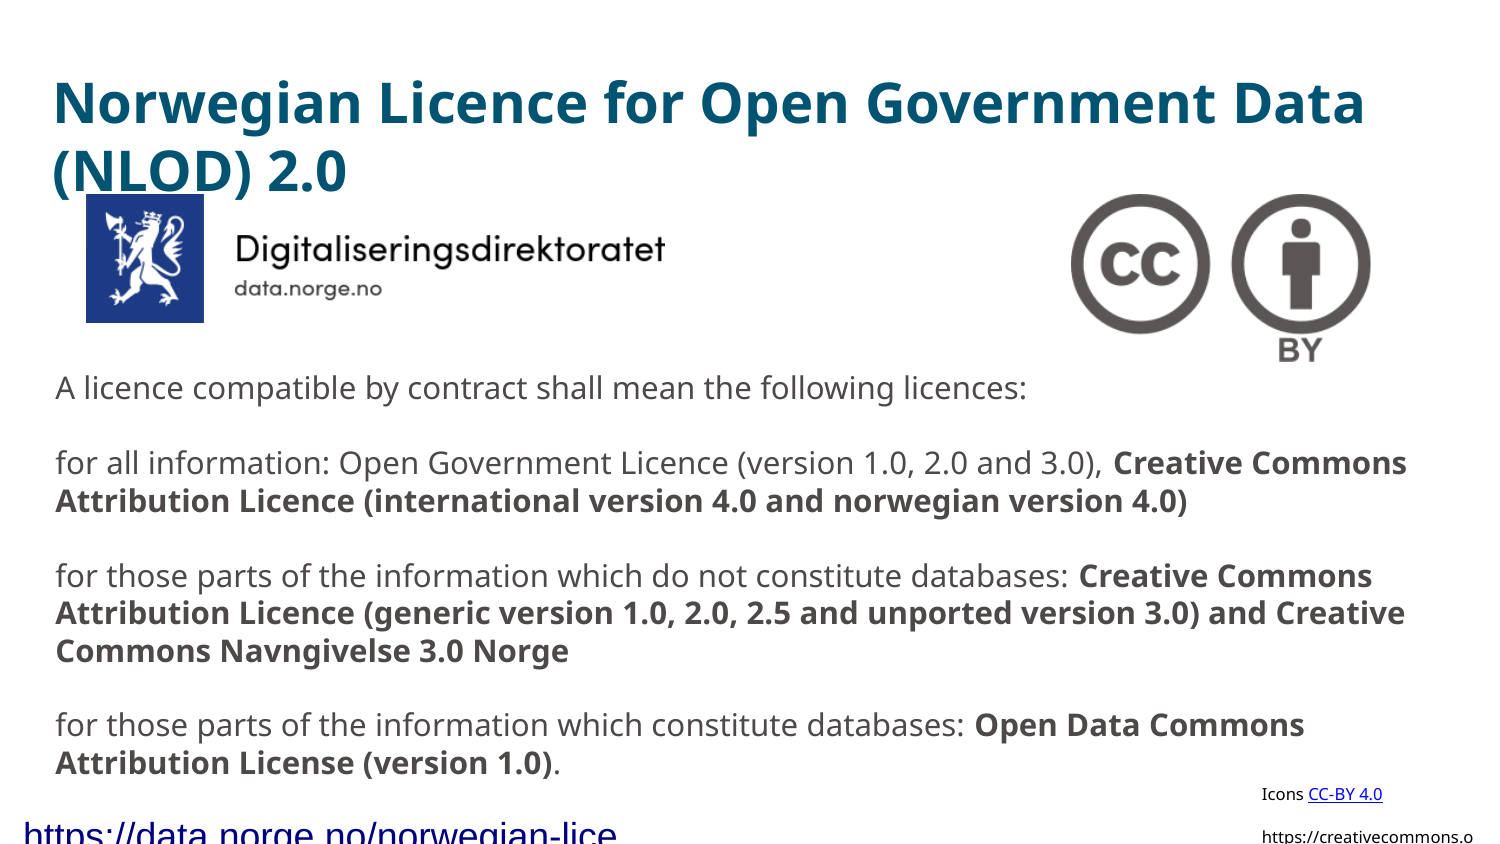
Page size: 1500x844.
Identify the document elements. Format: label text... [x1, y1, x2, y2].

text_box A licence compatible by contract shall mean the following licences: for all information: Open Government Licence (version 1.0, 2.0 and 3.0), Creative Commons Attribution Licence (international version 4.0 and norwegian version 4.0) for those parts of the information which do not constitute databases: Creative Commons Attribution Licence (generic version 1.0, 2.0, 2.5 and unported version 3.0) and Creative Commons Navngivelse 3.0 Norge for those parts of the information which constitute databases: Open Data Commons Attribution License (version 1.0). [44, 363, 1471, 844]
text_box Norwegian Licence for Open Government Data (NLOD) 2.0 [40, 26, 1500, 184]
picture [1071, 194, 1372, 362]
text_box Icons CC-BY 4.0 https://creativecommons.org/ [1250, 778, 1489, 829]
picture [234, 221, 665, 305]
picture [86, 194, 204, 323]
text_box https://data.norge.no/norwegian-licence-open-government-data-nlod-20 [11, 806, 647, 841]
